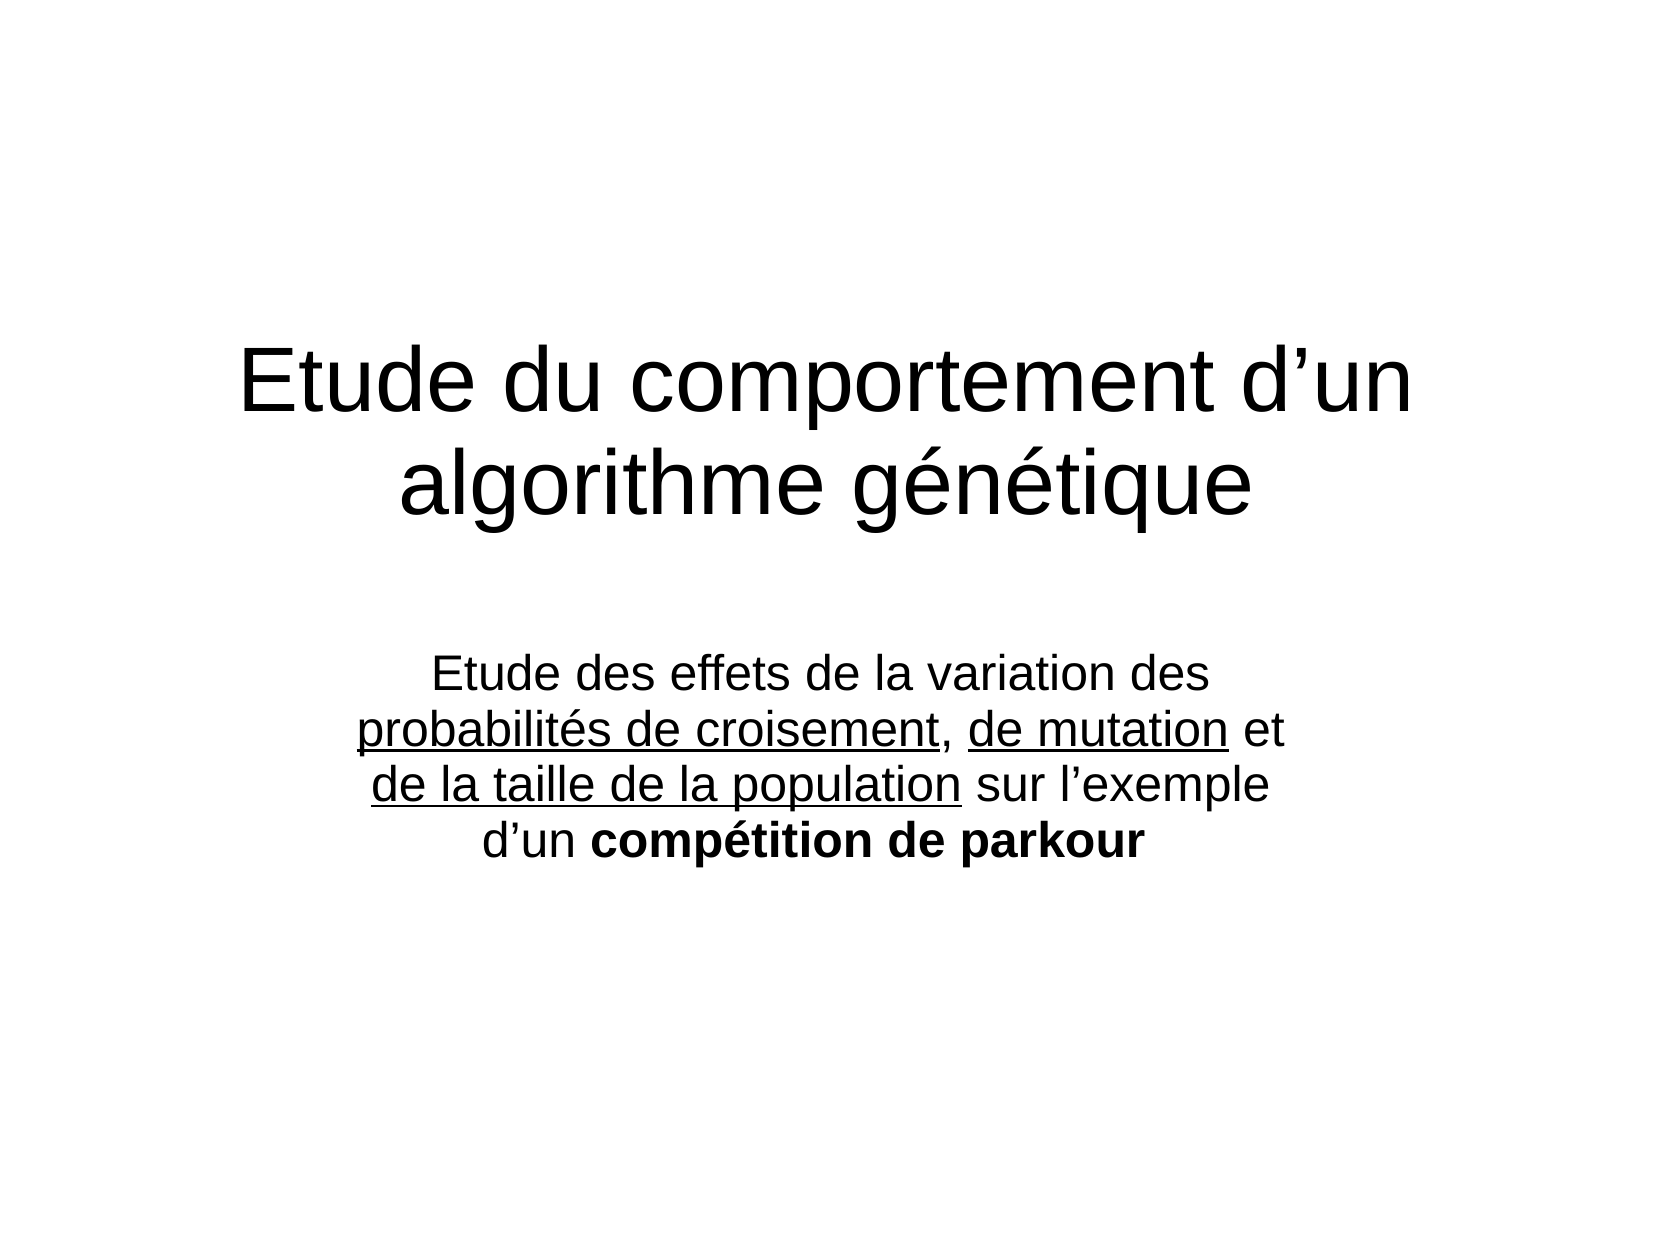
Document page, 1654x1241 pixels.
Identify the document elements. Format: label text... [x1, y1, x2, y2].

title Etude du comportement d’un algorithme génétique [59, 294, 1595, 568]
text_box Etude des effets de la variation des probabilités de croisement, de mutation et de la taille de la population sur l’exemple d’un compétition de parkour [318, 637, 1323, 876]
